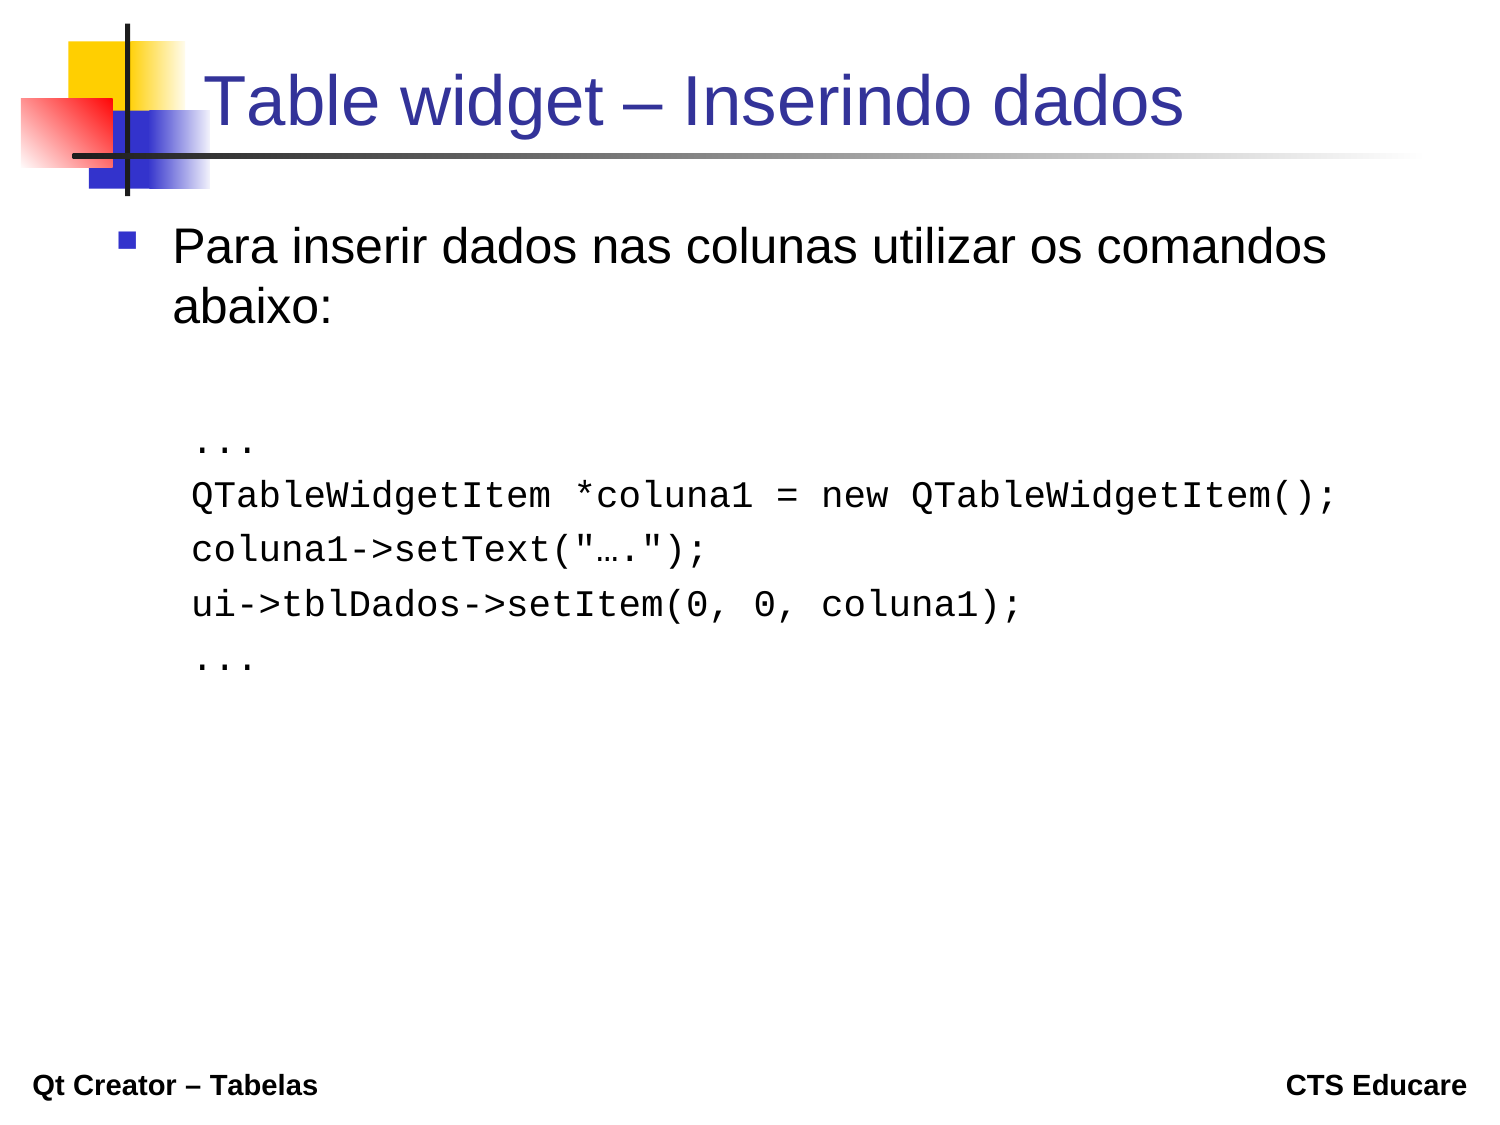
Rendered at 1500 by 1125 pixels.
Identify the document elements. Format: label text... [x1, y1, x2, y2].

title Table widget – Inserindo dados [188, 46, 1468, 149]
list Para inserir dados nas colunas utilizar os comandos abaixo: ... QTableWidgetItem *coluna1 = new QTableWidgetItem(); coluna1->setText("…."); ui->tblDados->setItem(0, 0, coluna1); ... [100, 206, 1447, 1024]
